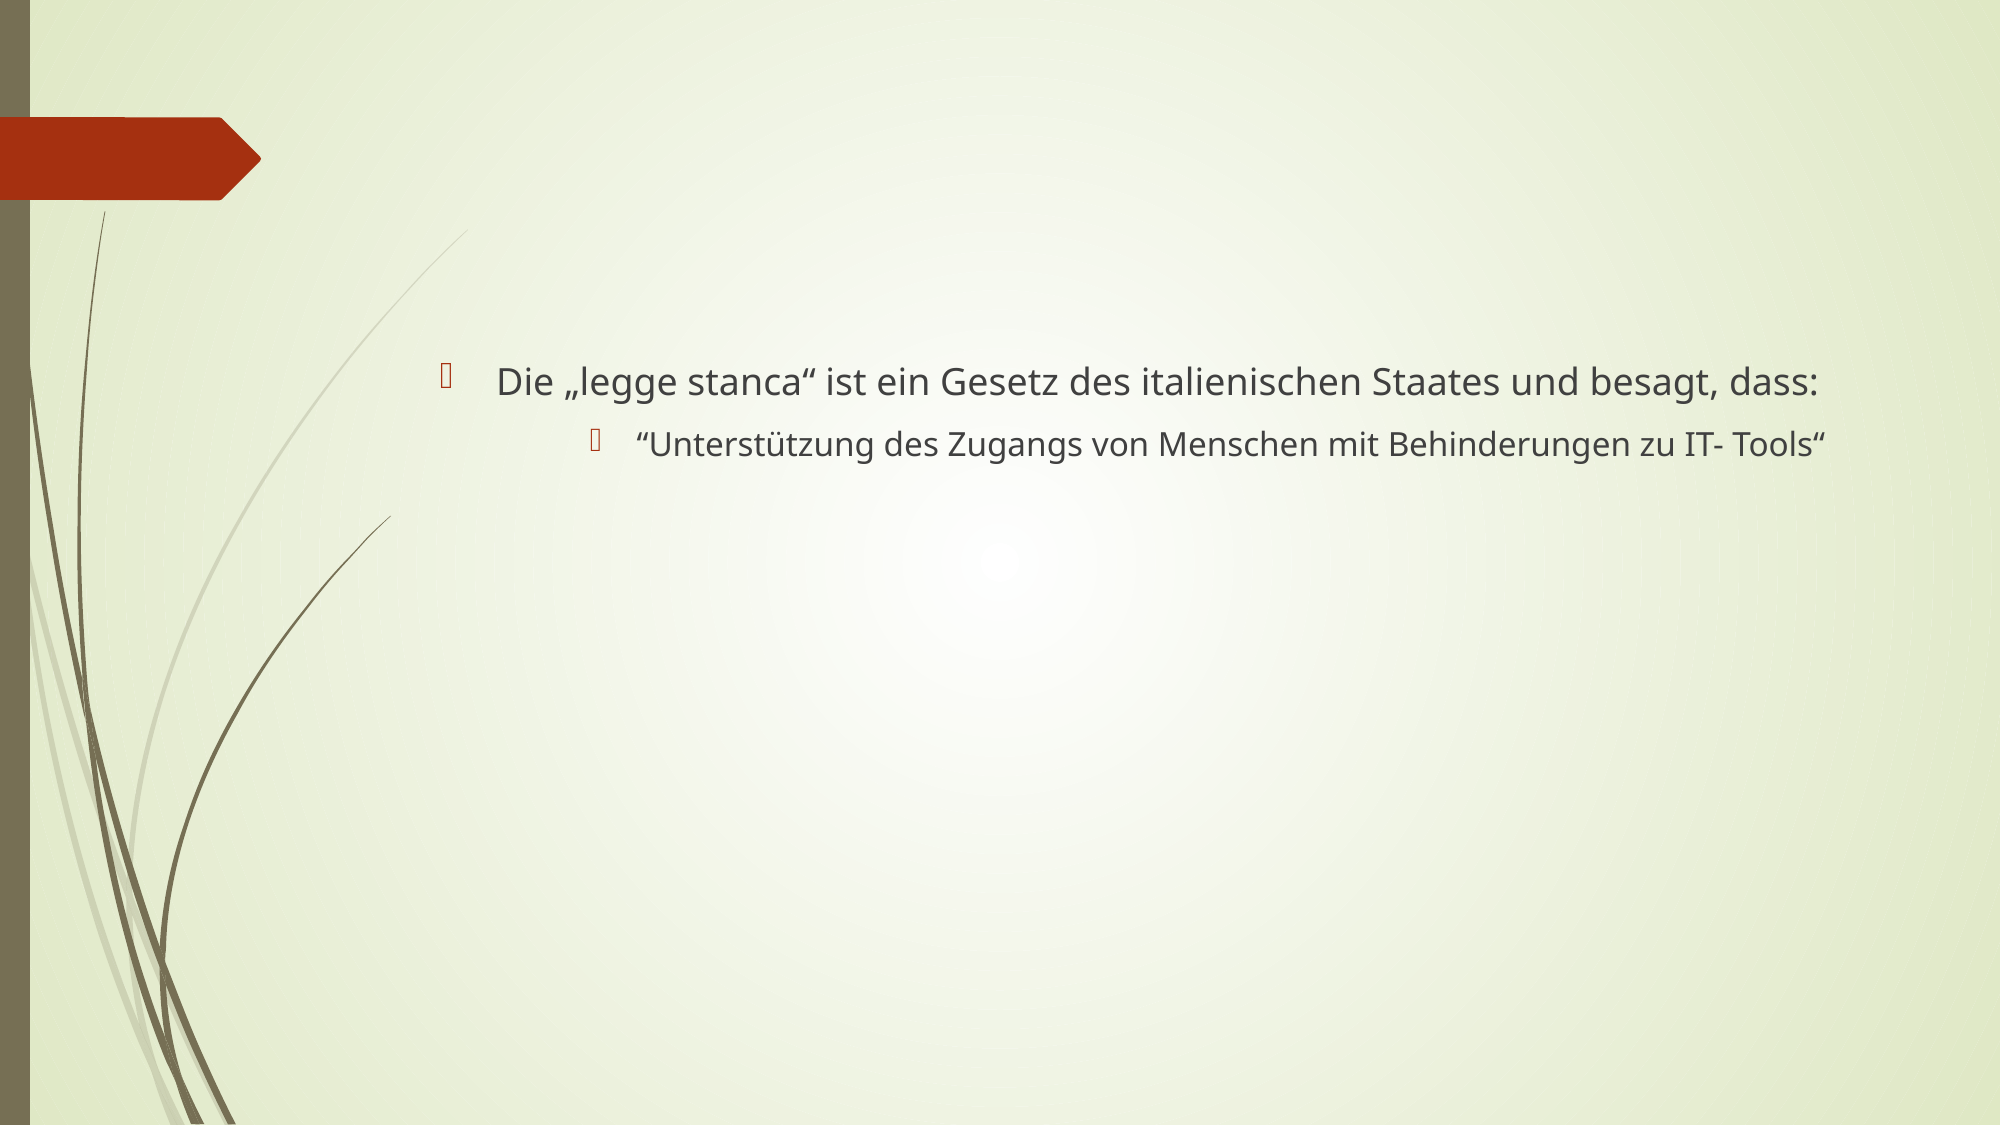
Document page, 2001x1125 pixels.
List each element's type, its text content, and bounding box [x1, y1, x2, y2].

list Die „legge stanca“ ist ein Gesetz des italienischen Staates und besagt, dass: “Unterstützung des Zugangs von Menschen mit Behinderungen zu IT- Tools“ [424, 350, 1888, 970]
